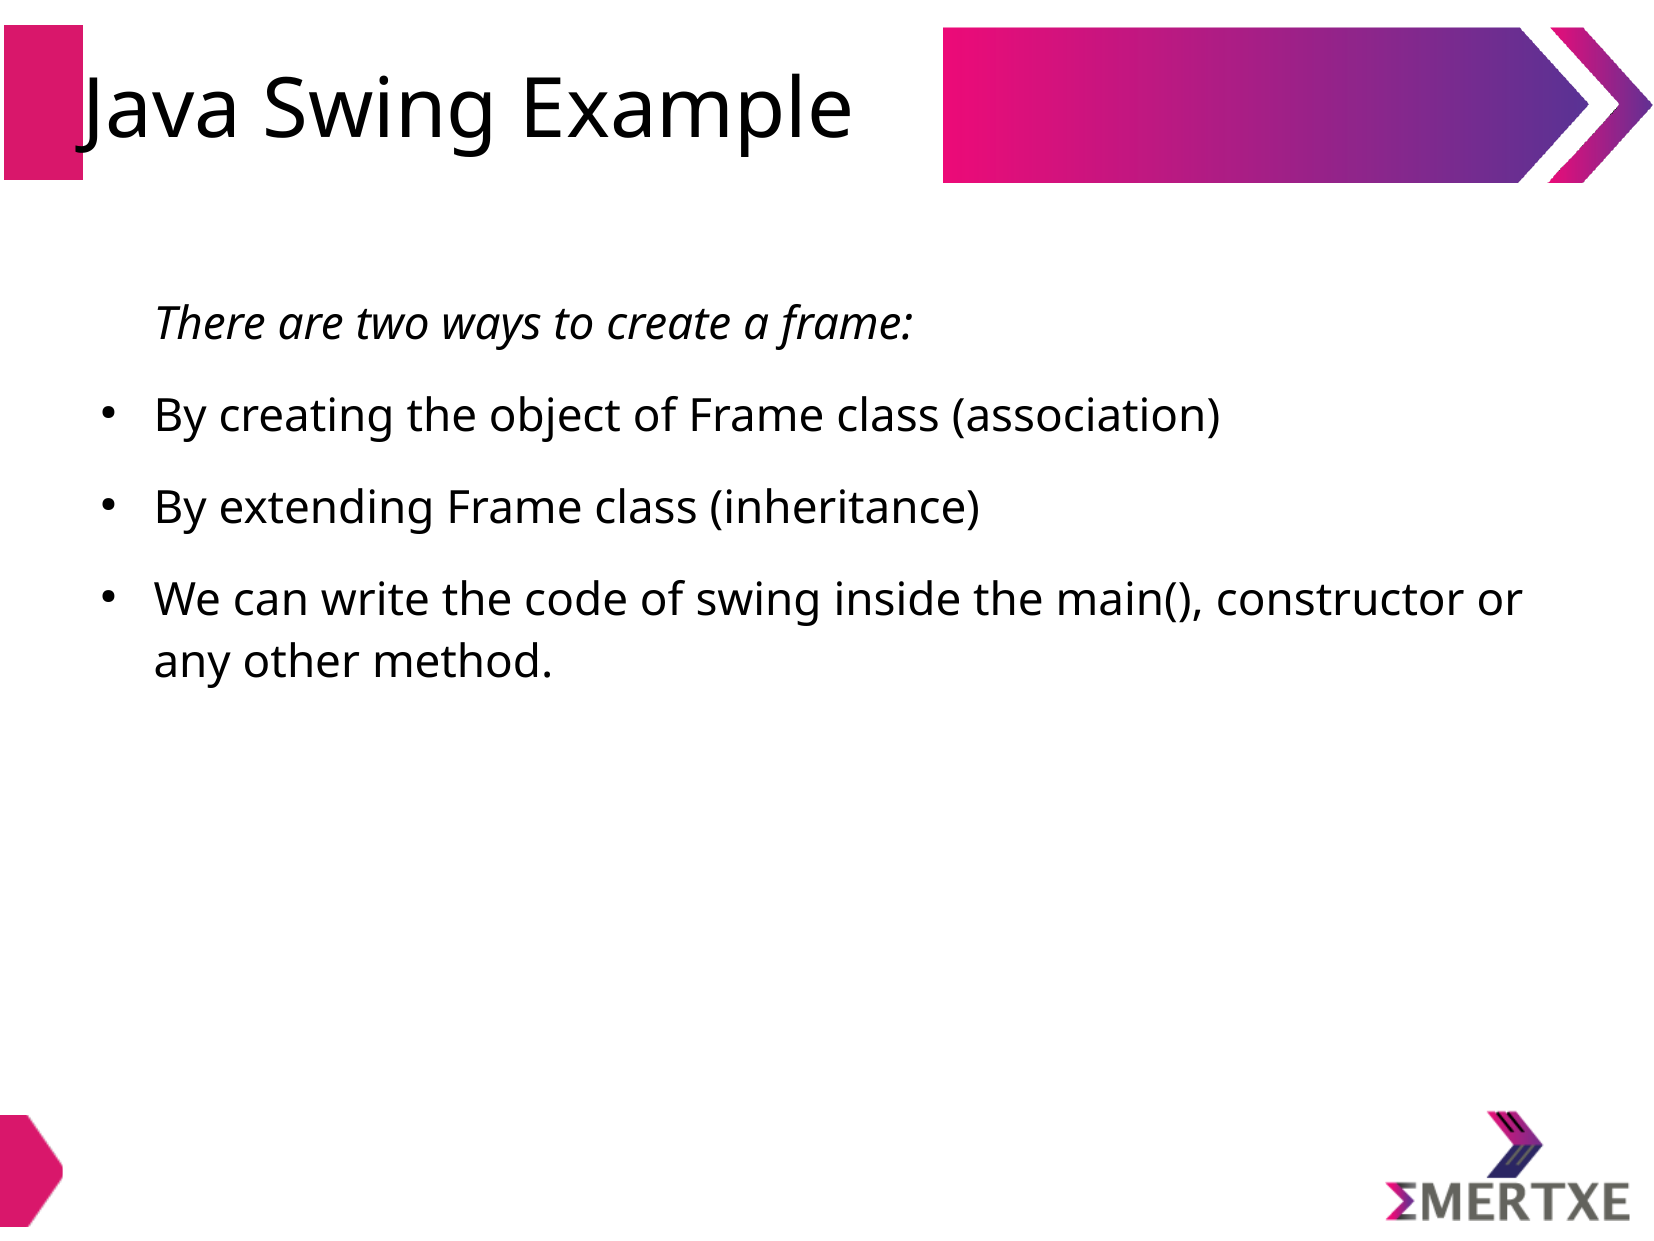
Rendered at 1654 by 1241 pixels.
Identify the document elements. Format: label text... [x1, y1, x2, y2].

picture [1385, 1107, 1631, 1221]
title Java Swing Example [82, 2, 1571, 210]
list There are two ways to create a frame: By creating the object of Frame class (association) By extending Frame class (inheritance) We can write the code of swing inside the main(), constructor or any other method. [82, 290, 1571, 1010]
picture [1571, 27, 1653, 183]
